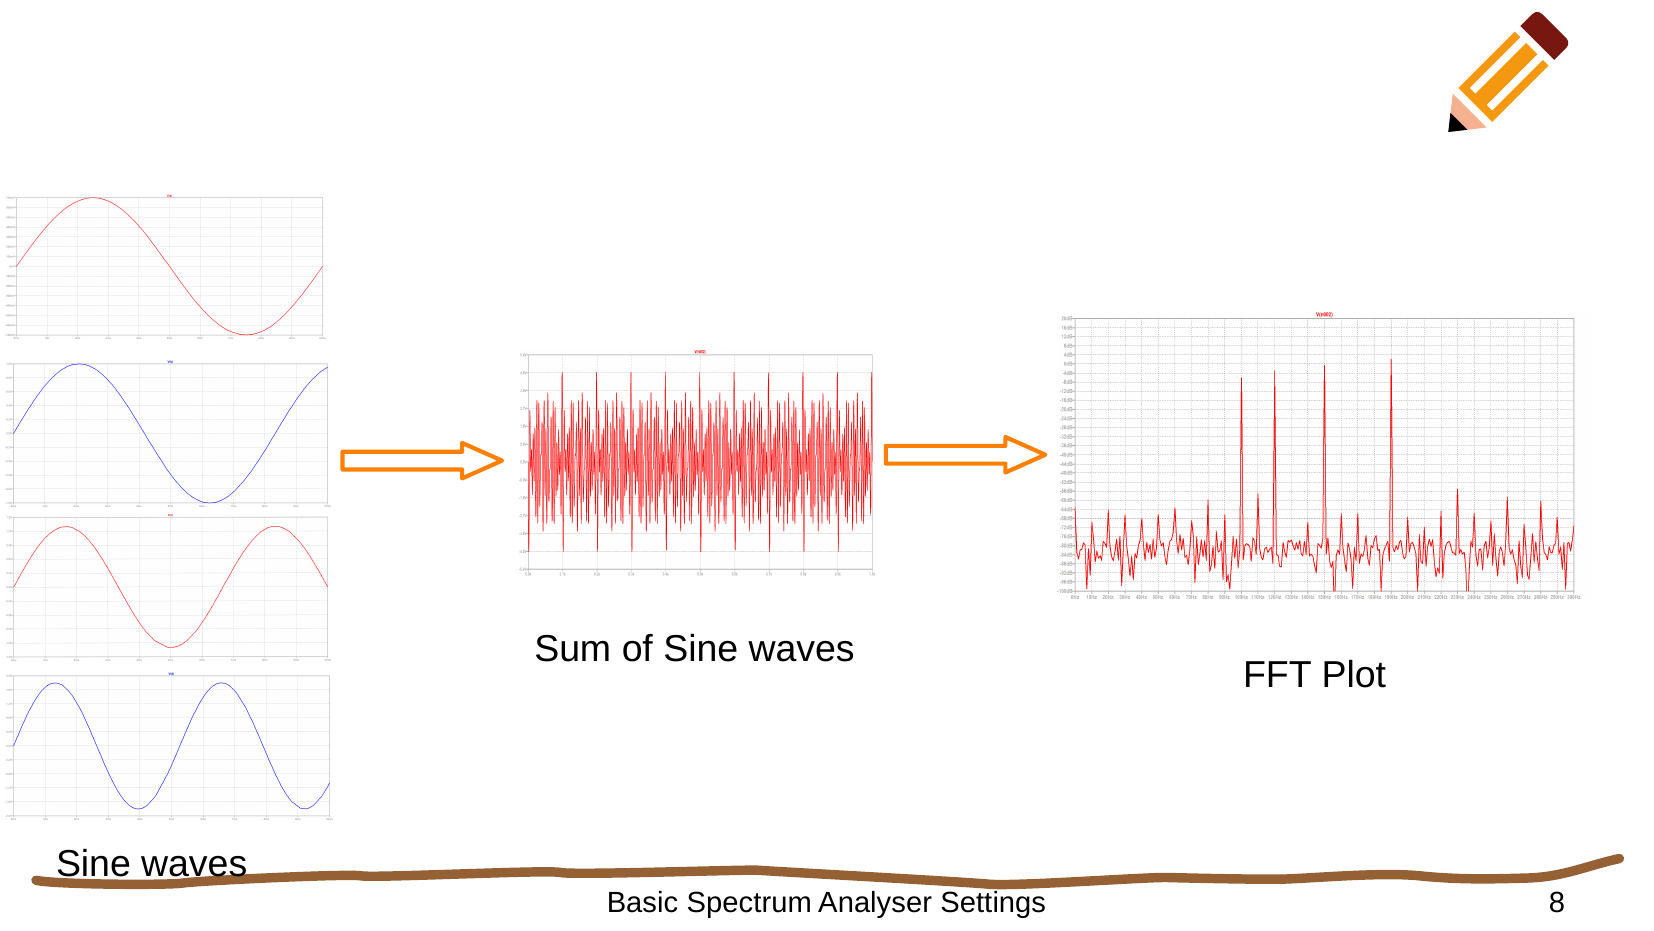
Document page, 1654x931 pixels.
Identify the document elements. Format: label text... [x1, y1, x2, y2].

picture [5, 360, 331, 508]
text_box FFT Plot [1228, 645, 1402, 703]
text_box Sine waves [41, 834, 263, 892]
picture [519, 349, 875, 577]
text_box [885, 437, 1046, 473]
picture [1057, 311, 1591, 601]
text_box [342, 442, 503, 479]
picture [5, 194, 326, 340]
picture [5, 672, 333, 821]
text_box Sum of Sine waves [519, 620, 871, 677]
picture [5, 513, 331, 662]
